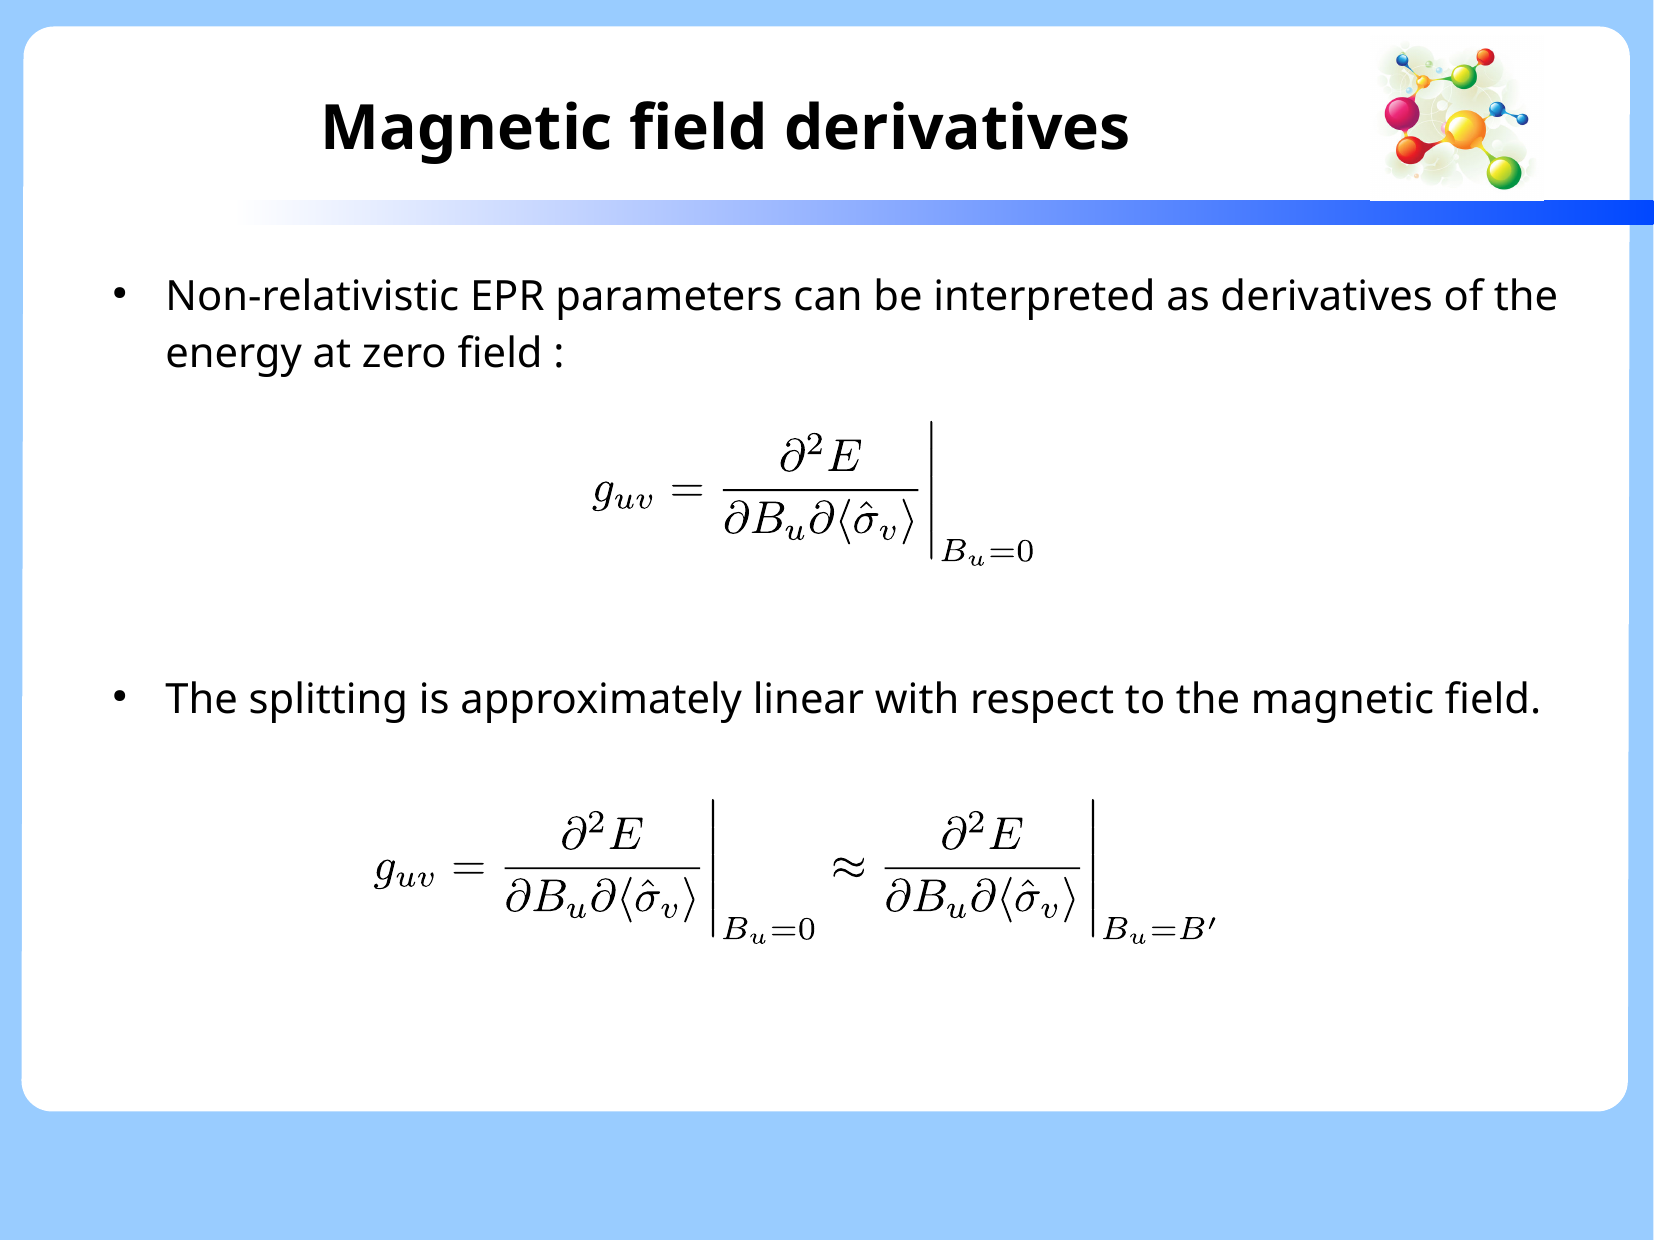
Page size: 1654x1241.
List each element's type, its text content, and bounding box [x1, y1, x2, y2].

list Non-relativistic EPR parameters can be interpreted as derivatives of the energy at zero field : The splitting is approximately linear with respect to the magnetic field. [94, 265, 1569, 1083]
text_box [591, 420, 1035, 566]
picture [1370, 35, 1544, 201]
title Magnetic field derivatives [82, 49, 1370, 201]
text_box [373, 798, 1217, 944]
